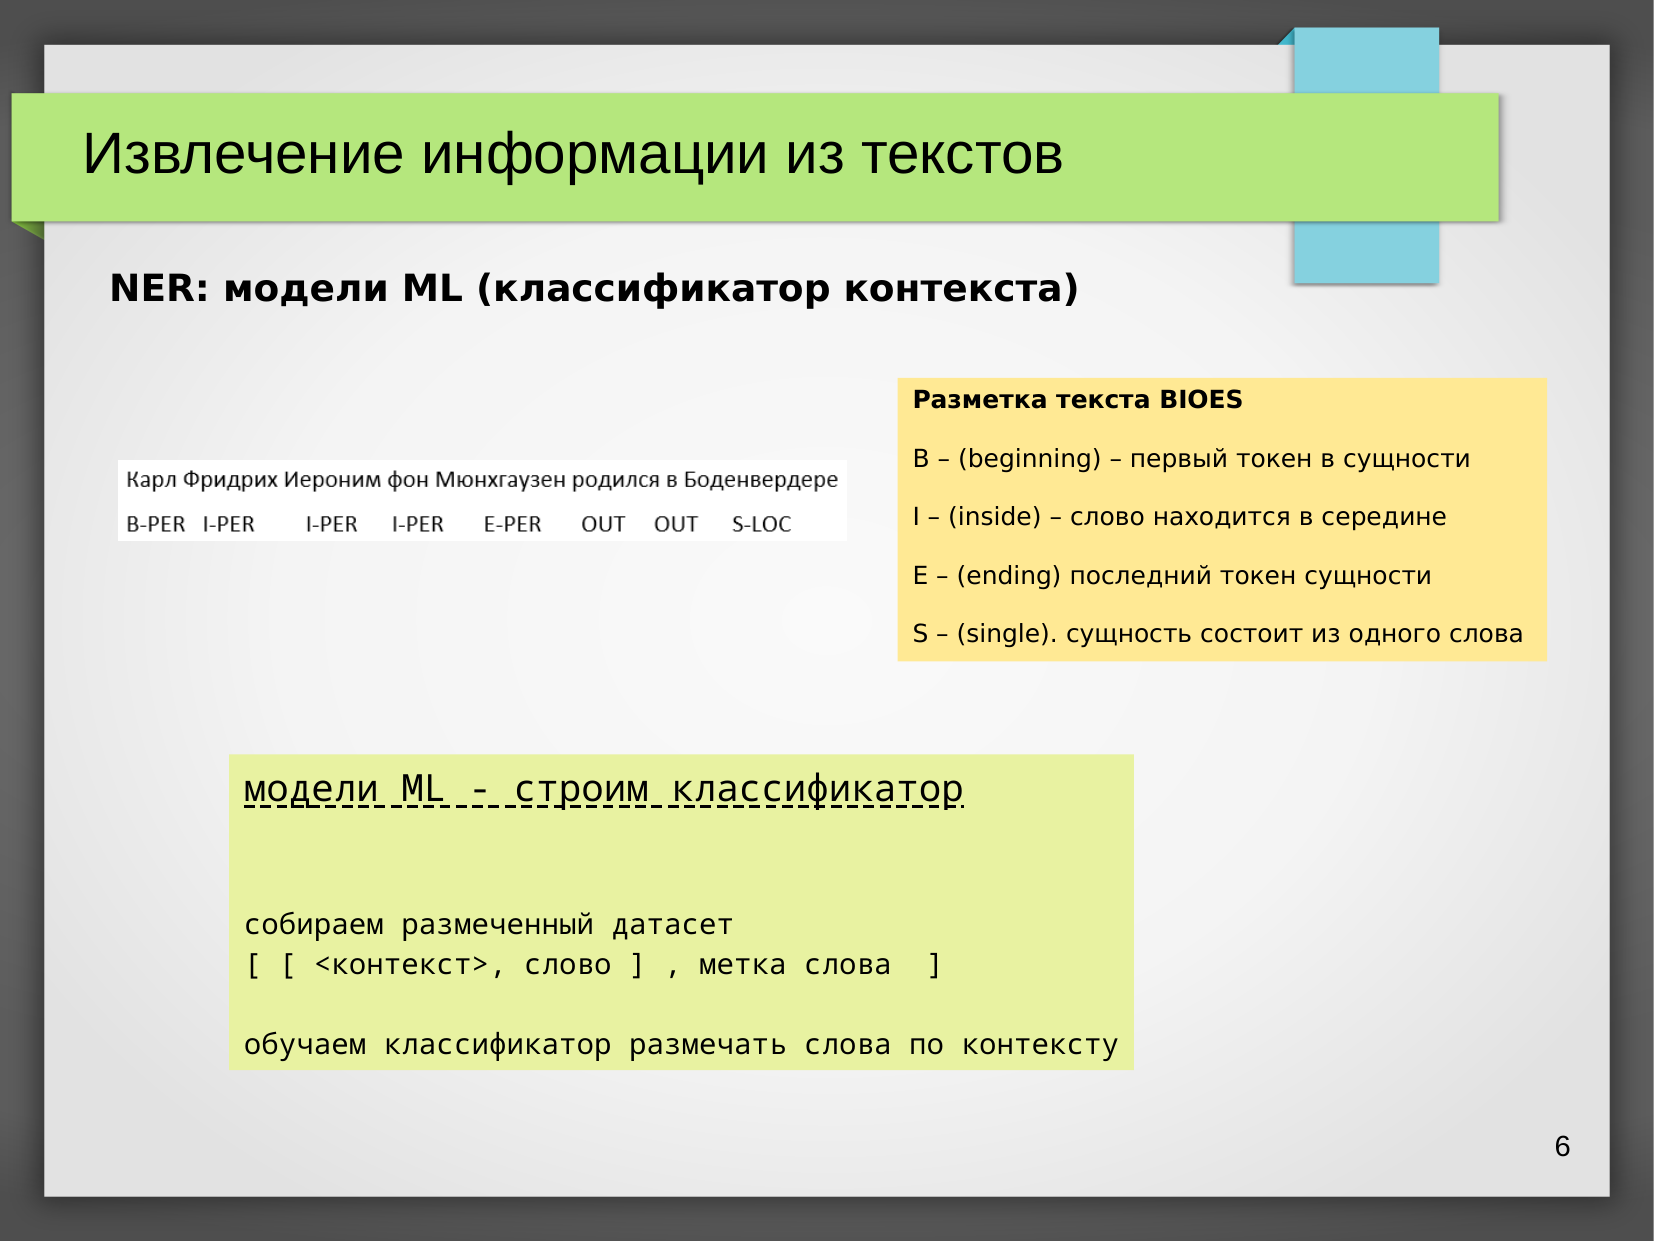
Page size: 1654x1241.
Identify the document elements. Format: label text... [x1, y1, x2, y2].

text_box NER: модели ML (классификатор контекста) [94, 259, 1182, 319]
text_box Разметка текста BIOES B – (beginning) – первый токен в сущности I – (inside) – слово находится в середине E – (ending) последний токен сущности S – (single). сущность состоит из одного слова [897, 377, 1548, 662]
title Извлечение информации из текстов [82, 121, 1170, 187]
picture [0, 0, 1654, 1241]
text_box модели ML - строим классификатор собираем размеченный датасет [ [ <контекст>, слово ] , метка слова ] обучаем классификатор размечать слова по контексту [229, 754, 1134, 1028]
